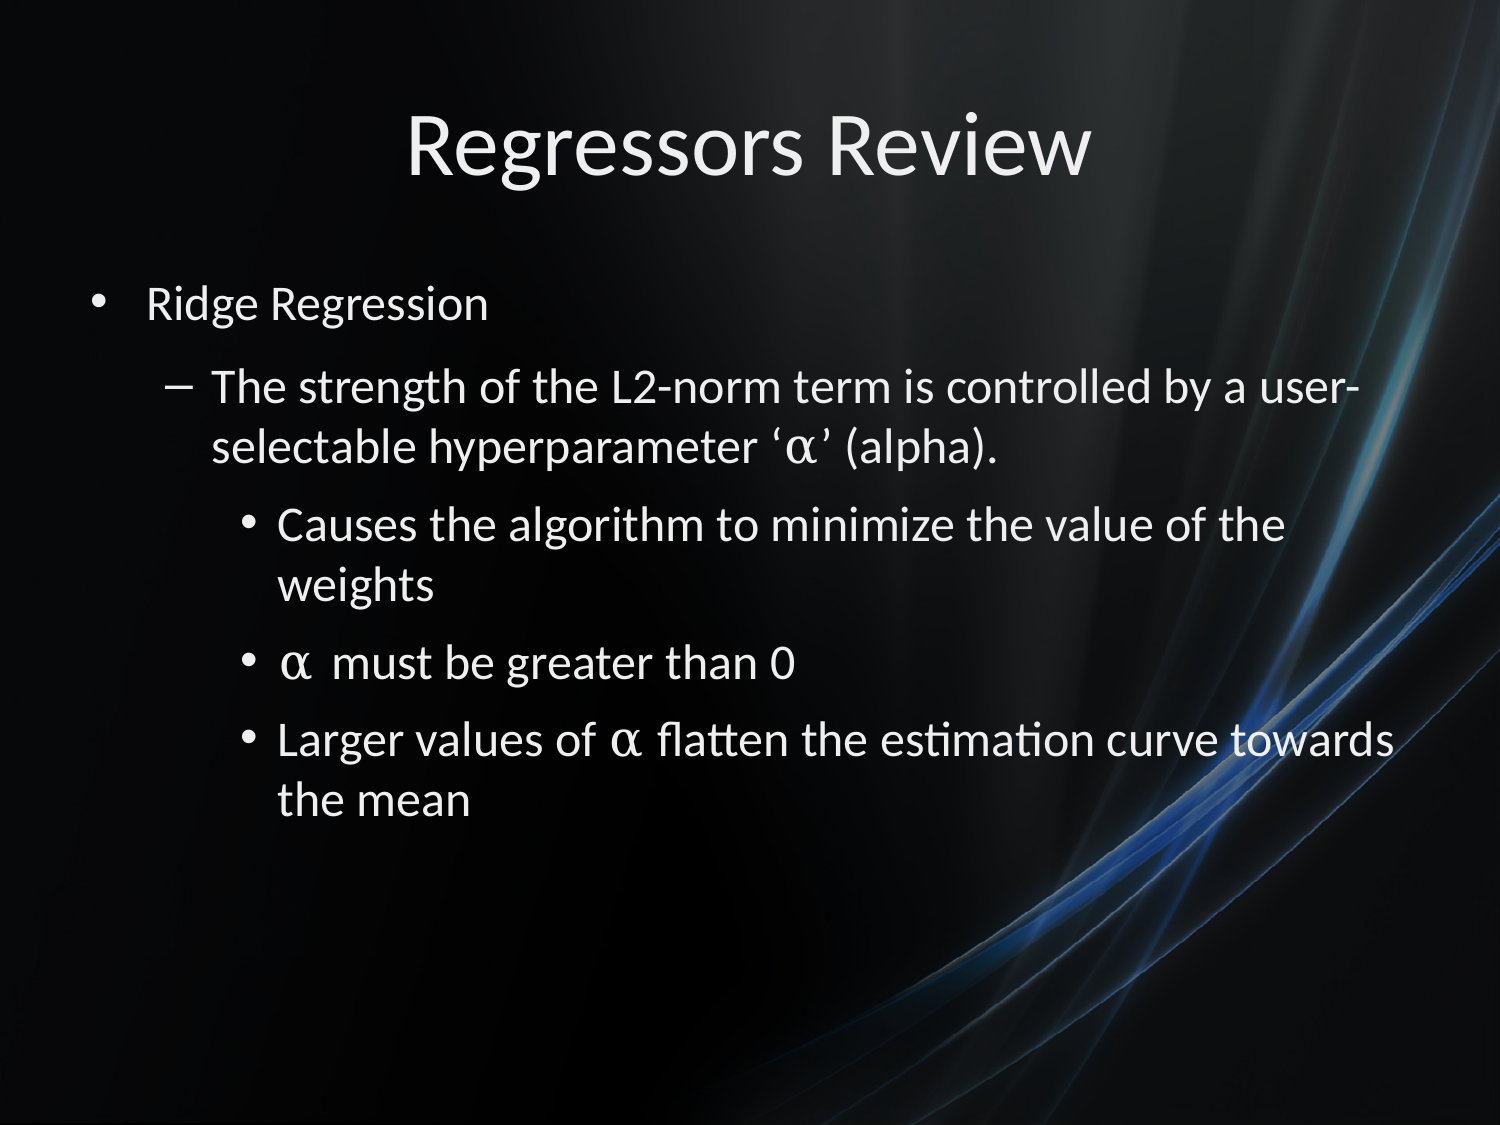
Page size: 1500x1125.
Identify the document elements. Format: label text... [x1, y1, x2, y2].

picture [0, 0, 1500, 1125]
list Ridge Regression The strength of the L2-norm term is controlled by a user-selectable hyperparameter ‘α’ (alpha). Causes the algorithm to minimize the value of the weights α must be greater than 0 Larger values of α flatten the estimation curve towards the mean [75, 262, 1425, 1005]
title Regressors Review [75, 45, 1425, 233]
